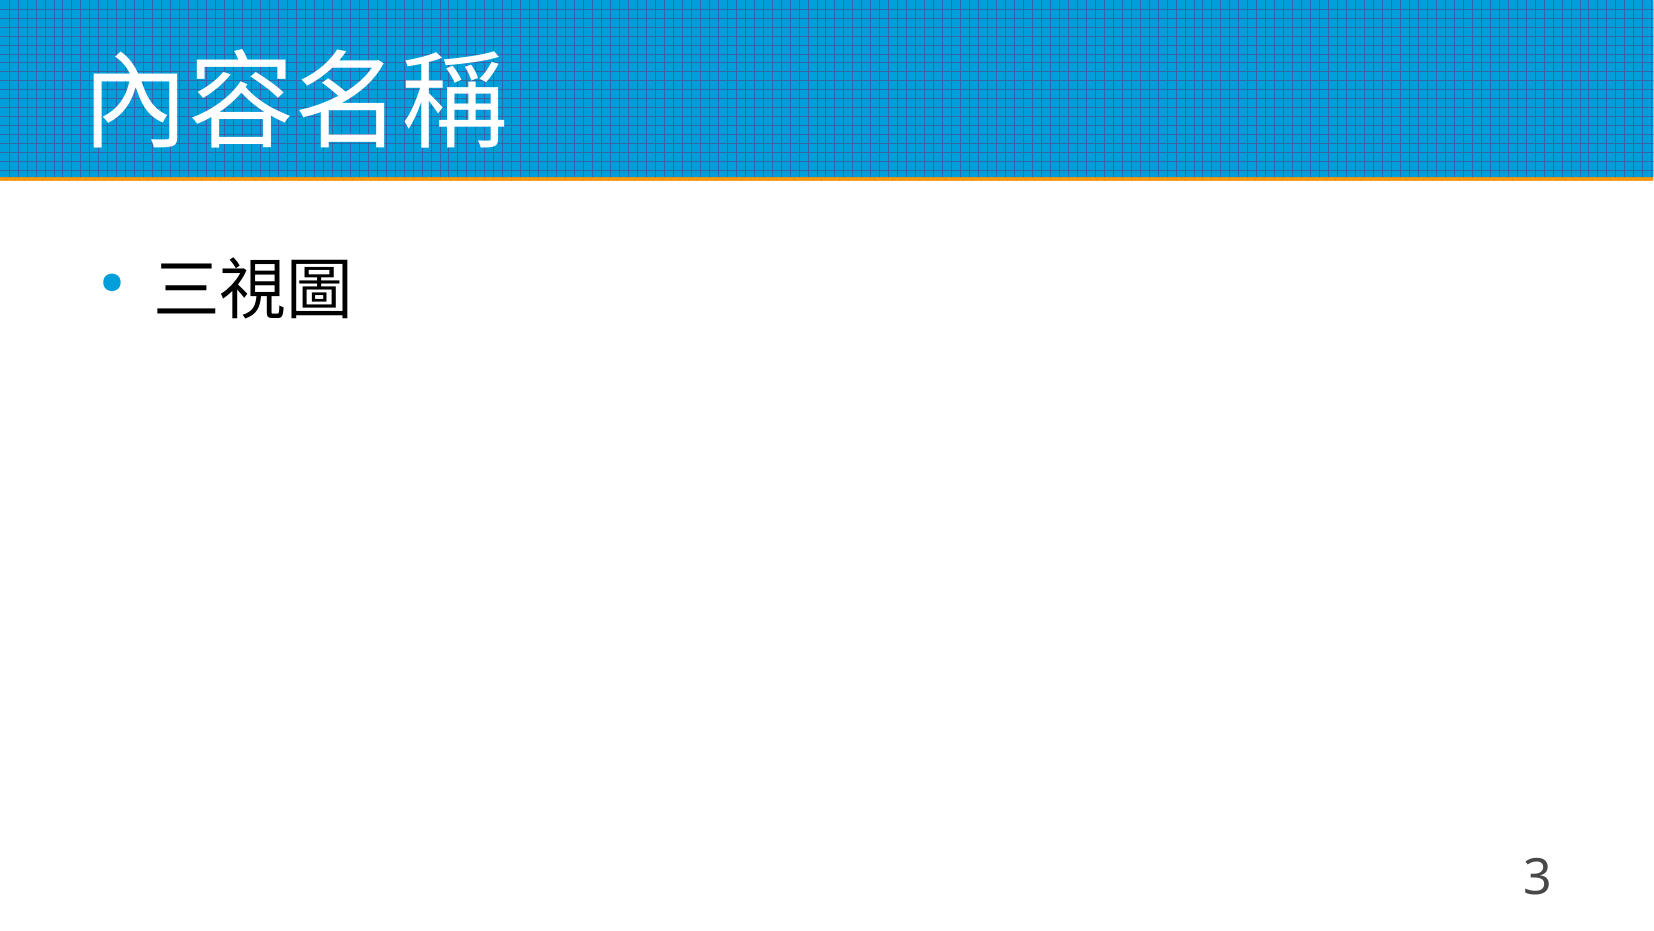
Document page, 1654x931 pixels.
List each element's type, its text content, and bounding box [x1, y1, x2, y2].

title 內容名稱 [82, 14, 1571, 171]
list 三視圖 [82, 236, 1563, 811]
